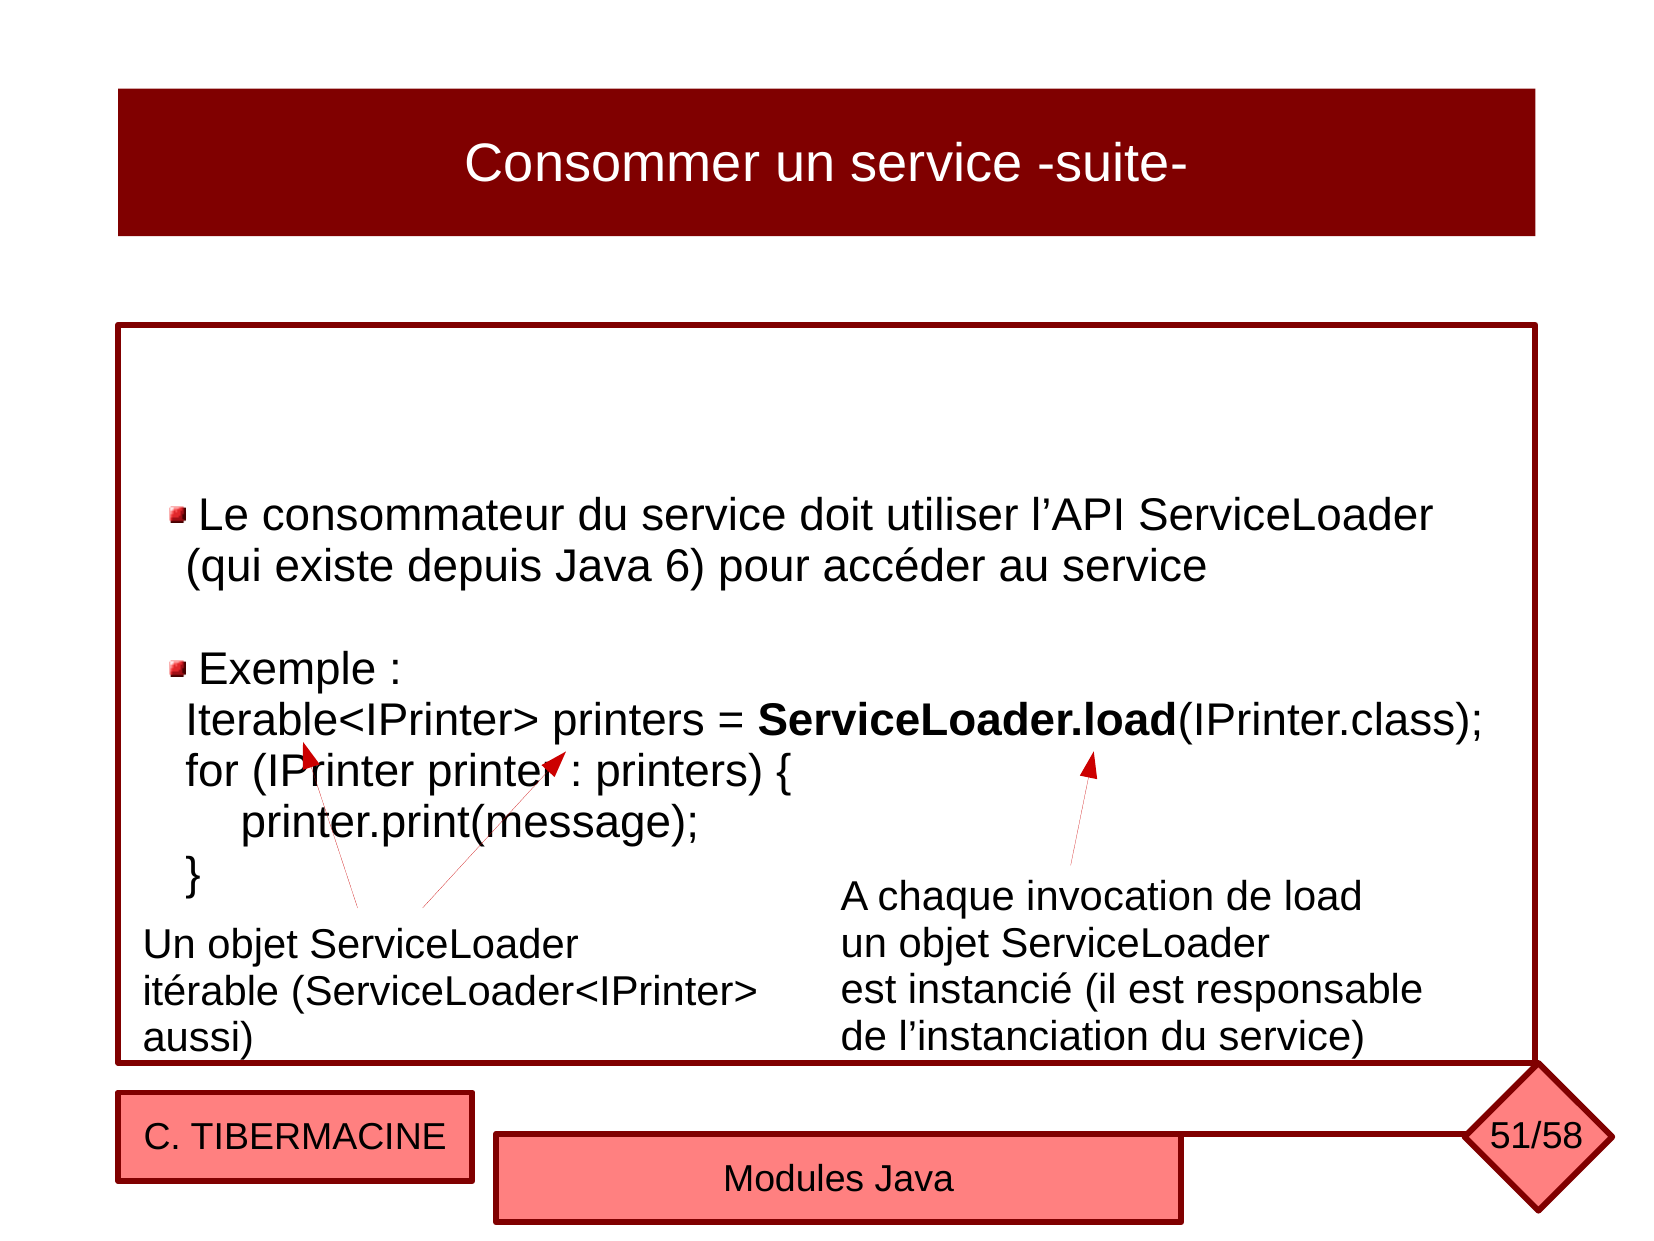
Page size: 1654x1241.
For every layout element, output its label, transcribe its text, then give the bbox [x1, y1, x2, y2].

text_box <numéro>/58 [1475, 1107, 1654, 1164]
text_box C. TIBERMACINE [118, 1092, 473, 1182]
text_box Un objet ServiceLoader itérable (ServiceLoader<IPrinter> aussi) [127, 913, 788, 1069]
text_box [1491, 1164, 1586, 1211]
text_box A chaque invocation de load un objet ServiceLoader est instancié (il est responsable de l’instanciation du service) [825, 865, 1439, 1067]
text_box Modules Java [496, 1133, 1182, 1223]
picture [169, 506, 186, 523]
picture [169, 660, 186, 677]
text_box [1464, 1126, 1475, 1148]
text_box Le consommateur du service doit utiliser l’API ServiceLoader (qui existe depuis Java 6) pour accéder au service Exemple : Iterable<IPrinter> printers = ServiceLoader.load(IPrinter.class); for (IPrinter printer : printers) { printer.print(message); } [118, 324, 1536, 1063]
text_box [1494, 1062, 1583, 1107]
text_box Consommer un service -suite- [118, 88, 1536, 237]
